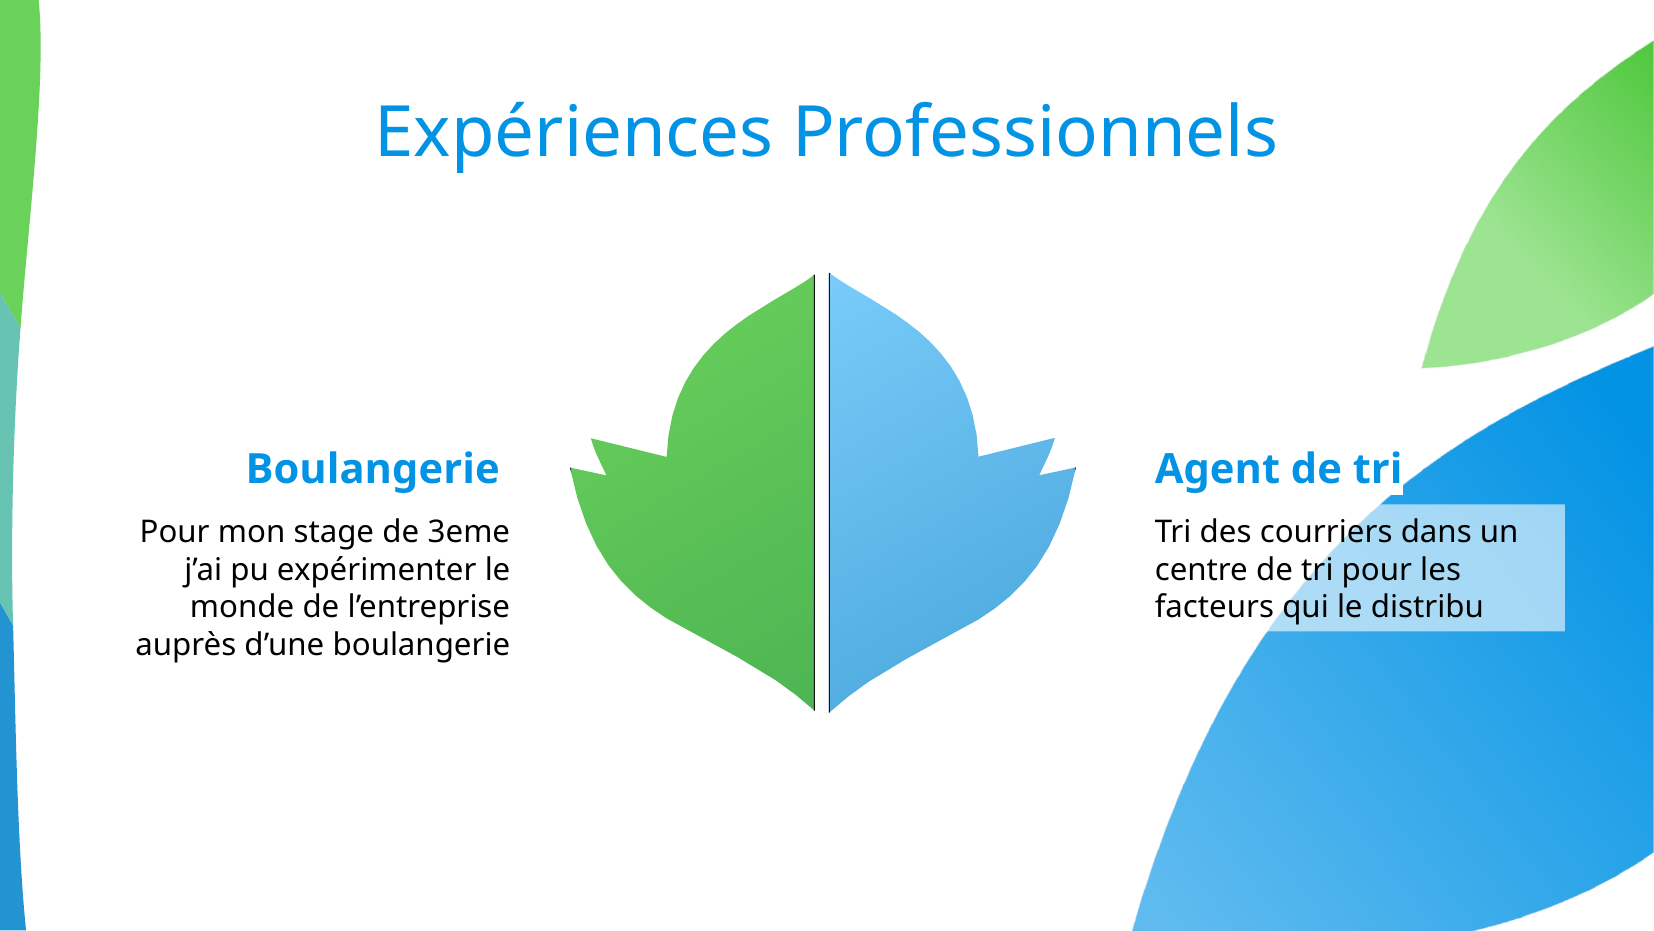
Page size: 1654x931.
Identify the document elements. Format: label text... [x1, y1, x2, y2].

text_box [570, 274, 815, 711]
picture [1133, 178, 1654, 930]
text_box Boulangerie [75, 434, 526, 499]
text_box Agent de tri [1140, 434, 1591, 499]
text_box [828, 272, 1076, 713]
picture [1133, 41, 1654, 78]
text_box Tri des courriers dans un centre de tri pour les facteurs qui le distribu [1140, 504, 1565, 632]
text_box Pour mon stage de 3eme j’ai pu expérimenter le monde de l’entreprise auprès d’une boulangerie [118, 504, 526, 669]
text_box Expériences Professionnels [0, 78, 1654, 178]
